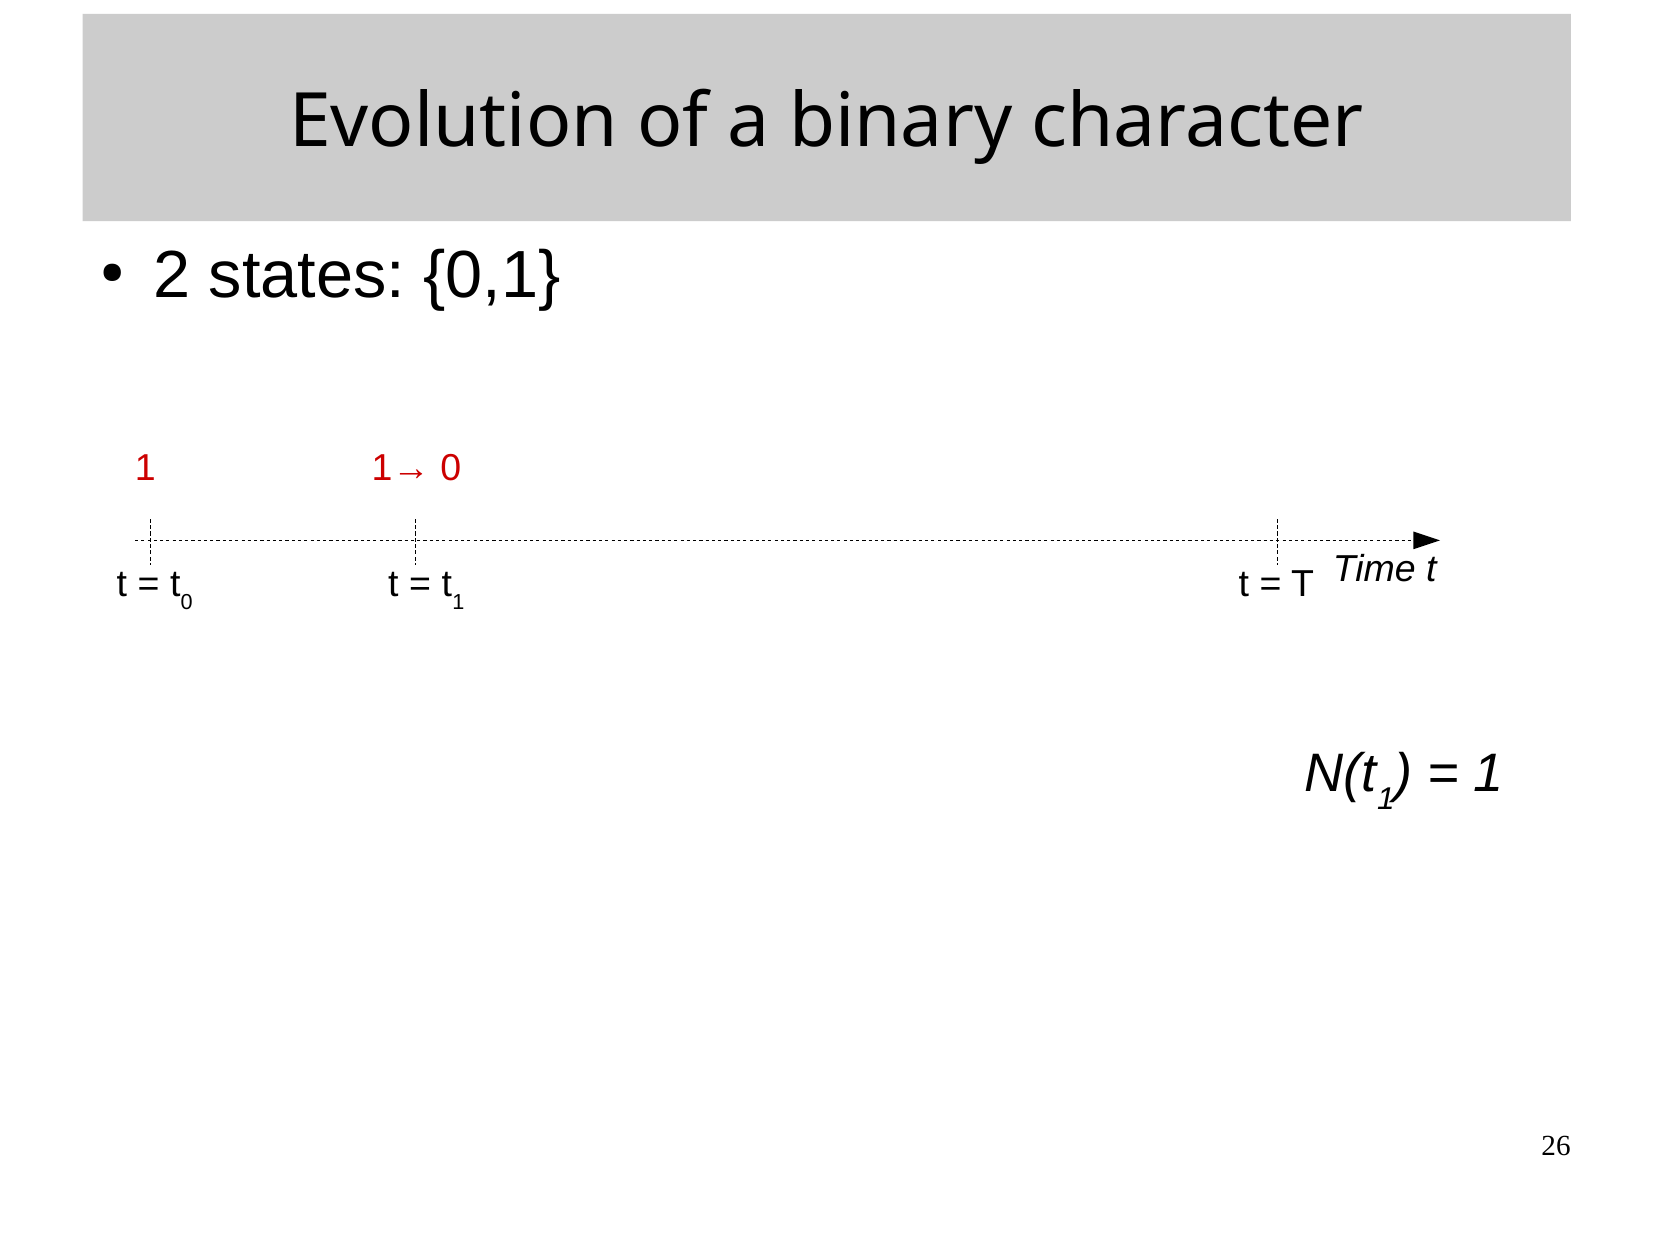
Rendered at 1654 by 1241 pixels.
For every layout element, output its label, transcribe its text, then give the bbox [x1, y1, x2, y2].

title Evolution of a binary character [82, 13, 1571, 222]
text_box 1 [120, 438, 196, 496]
text_box 1→ 0 [356, 438, 477, 496]
text_box t = t1 [373, 555, 482, 622]
text_box N(t1) = 1 [1290, 735, 1576, 824]
text_box t = T [1223, 555, 1333, 613]
text_box Time t [1318, 540, 1514, 598]
text_box t = t0 [101, 555, 211, 622]
list 2 states: {0,1} [82, 237, 1571, 421]
